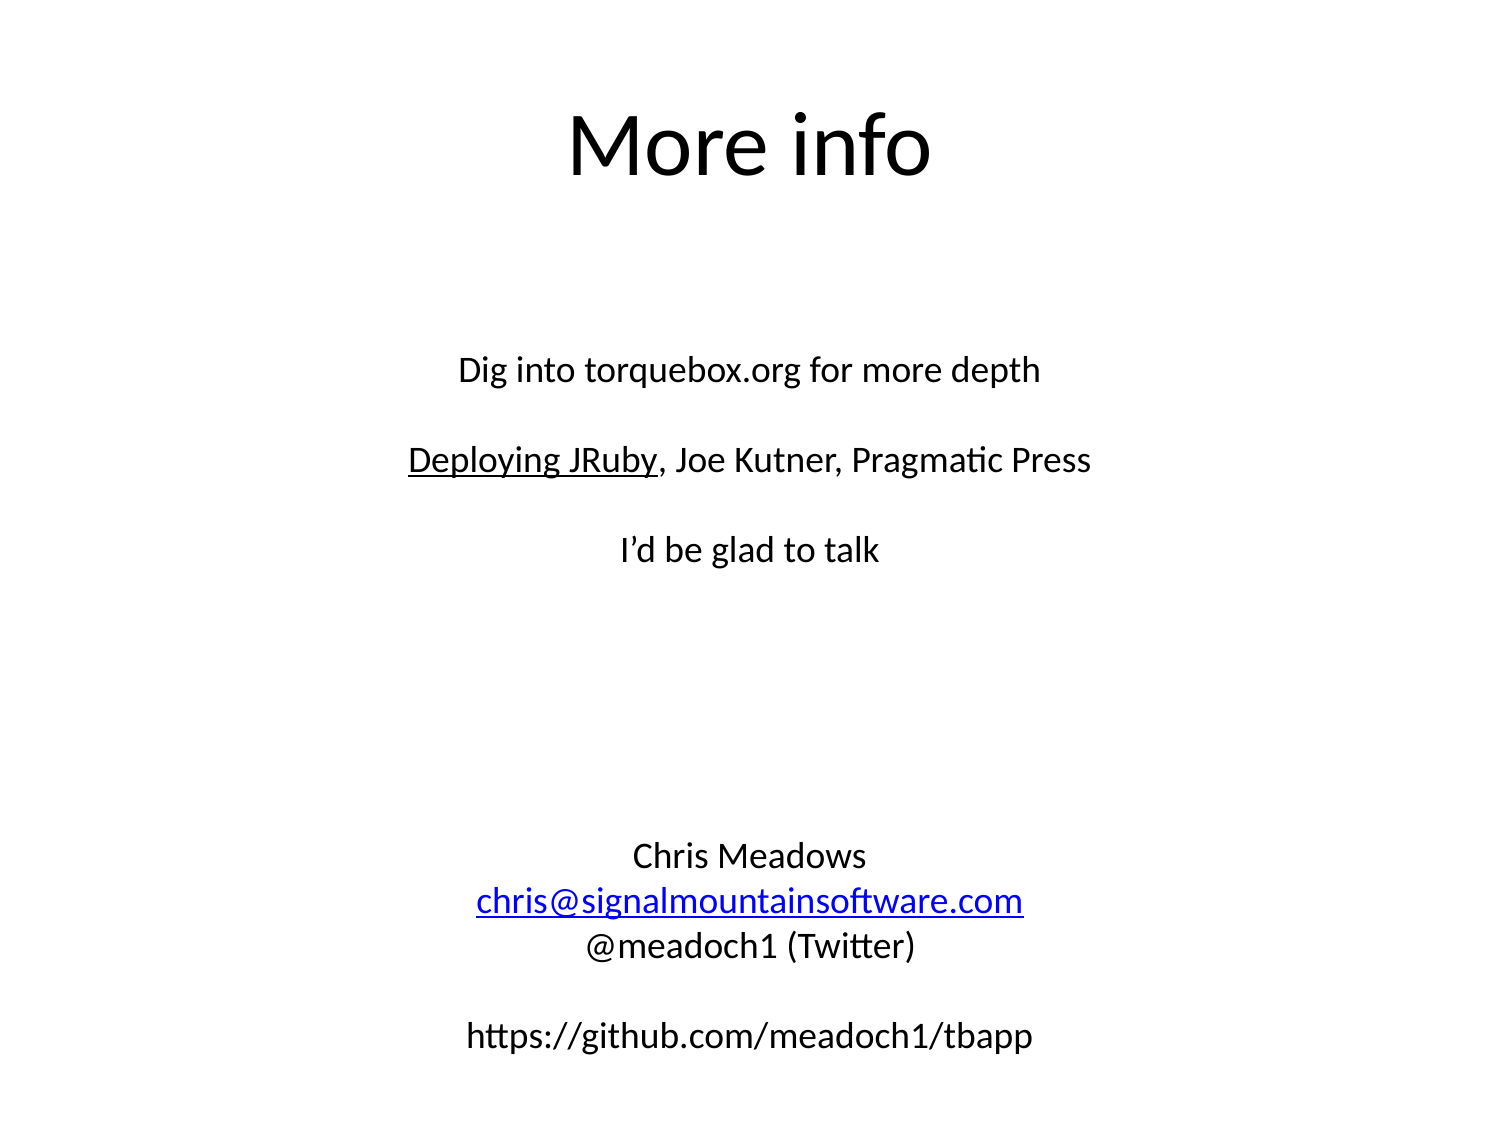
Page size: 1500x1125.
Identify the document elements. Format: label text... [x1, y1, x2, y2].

title More info [75, 45, 1425, 233]
text_box Dig into torquebox.org for more depth Deploying JRuby, Joe Kutner, Pragmatic Press I’d be glad to talk [393, 292, 1107, 578]
text_box Chris Meadows chris@signalmountainsoftware.com @meadoch1 (Twitter) https://github.com/meadoch1/tbapp [451, 823, 1049, 1064]
